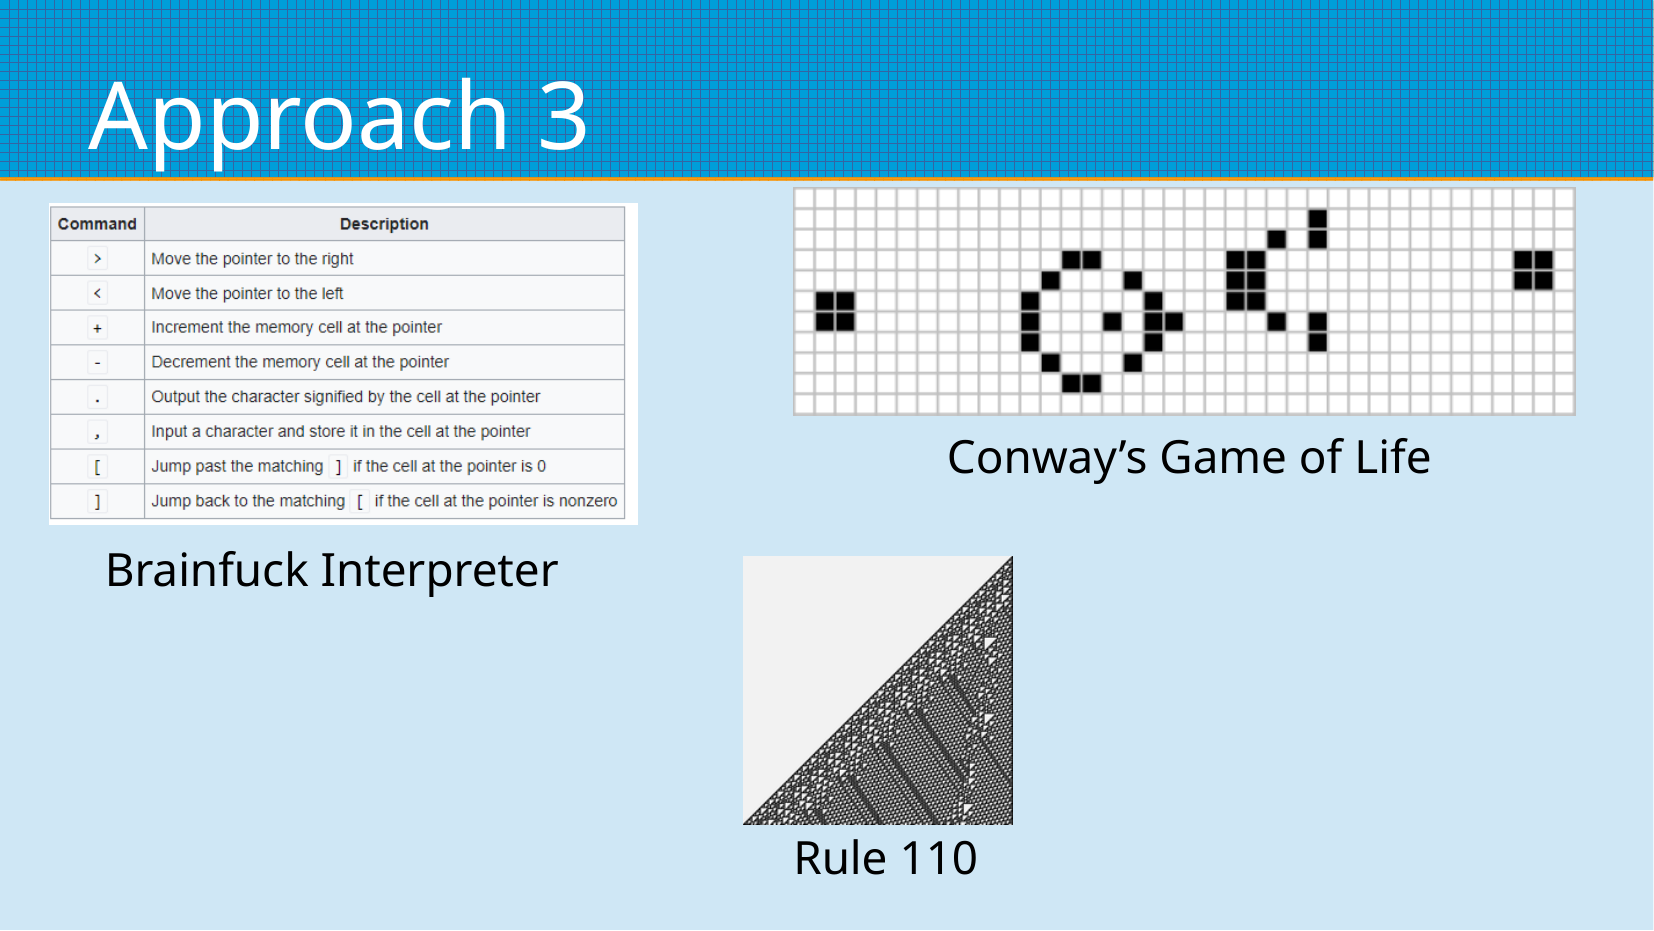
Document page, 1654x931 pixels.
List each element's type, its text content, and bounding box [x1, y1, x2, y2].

picture [49, 203, 638, 526]
text_box Conway’s Game of Life [941, 424, 1426, 488]
title Approach 3 [88, 14, 1565, 178]
picture [793, 187, 1576, 416]
picture [743, 556, 1013, 826]
text_box Rule 110 [787, 825, 979, 889]
text_box Brainfuck Interpreter [98, 536, 526, 601]
